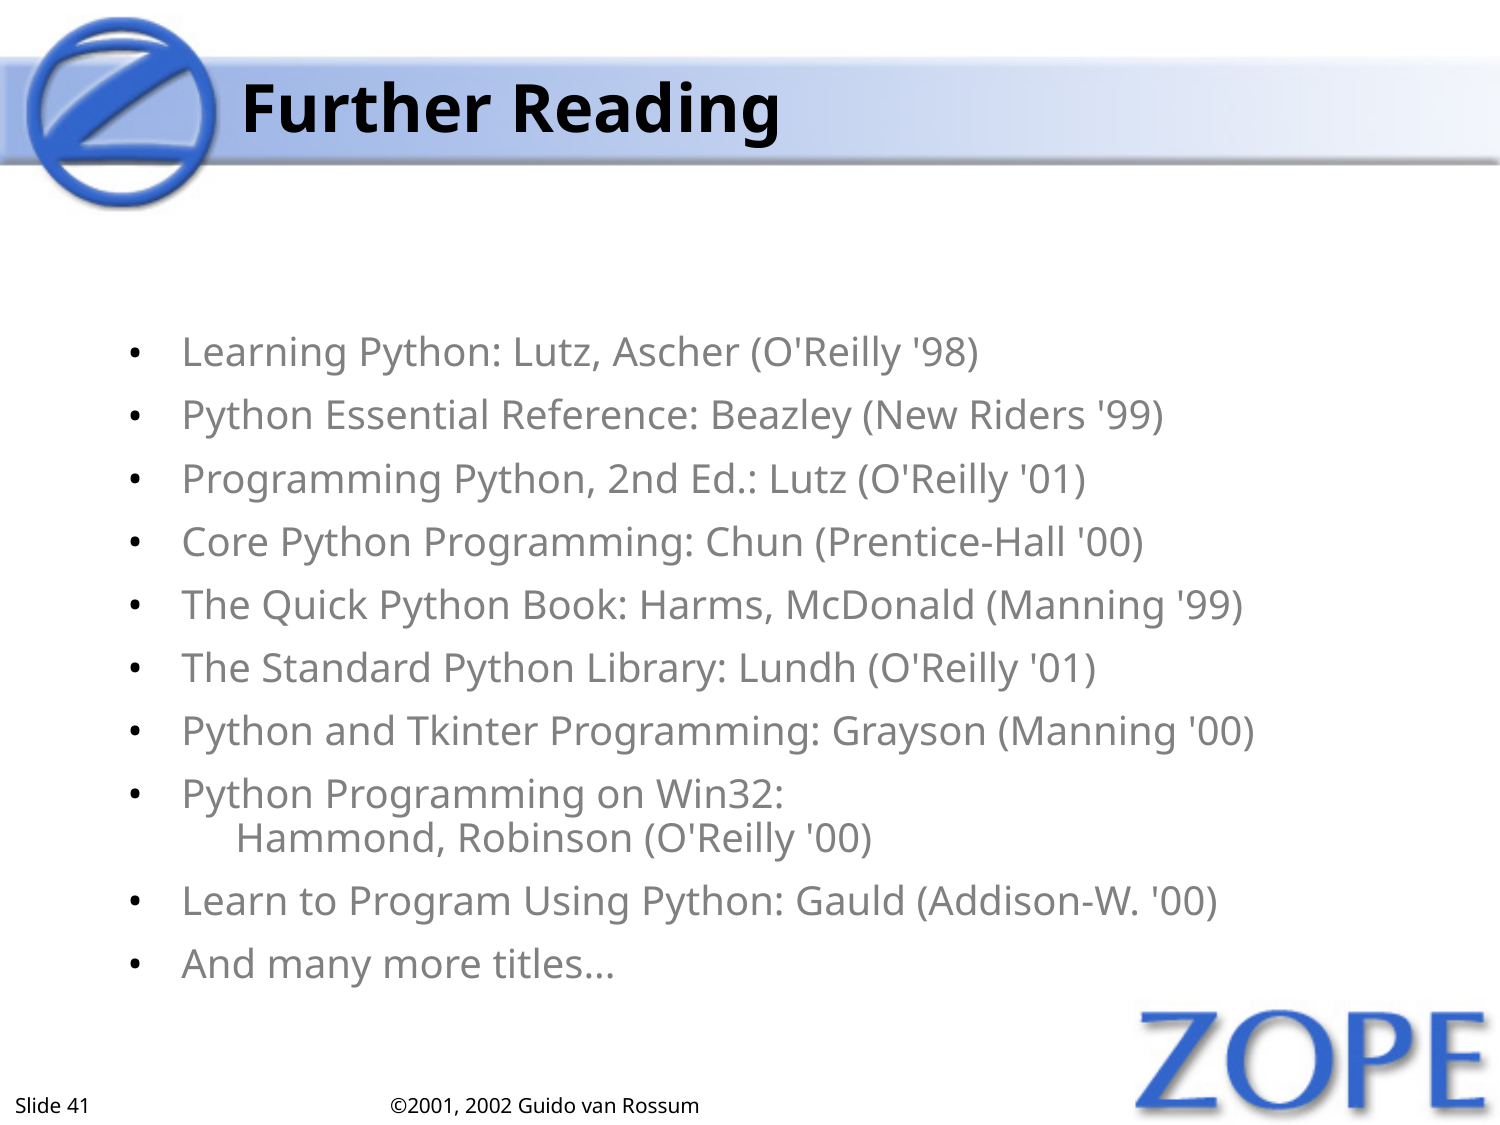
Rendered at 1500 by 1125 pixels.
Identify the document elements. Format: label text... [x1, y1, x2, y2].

title Further Reading [225, 50, 1467, 163]
list Learning Python: Lutz, Ascher (O'Reilly '98) Python Essential Reference: Beazley (New Riders '99) Programming Python, 2nd Ed.: Lutz (O'Reilly '01) Core Python Programming: Chun (Prentice-Hall '00) The Quick Python Book: Harms, McDonald (Manning '99) The Standard Python Library: Lundh (O'Reilly '01) Python and Tkinter Programming: Grayson (Manning '00) Python Programming on Win32: Hammond, Robinson (O'Reilly '00) Learn to Program Using Python: Gauld (Addison-W. '00) And many more titles... [112, 324, 1438, 1000]
